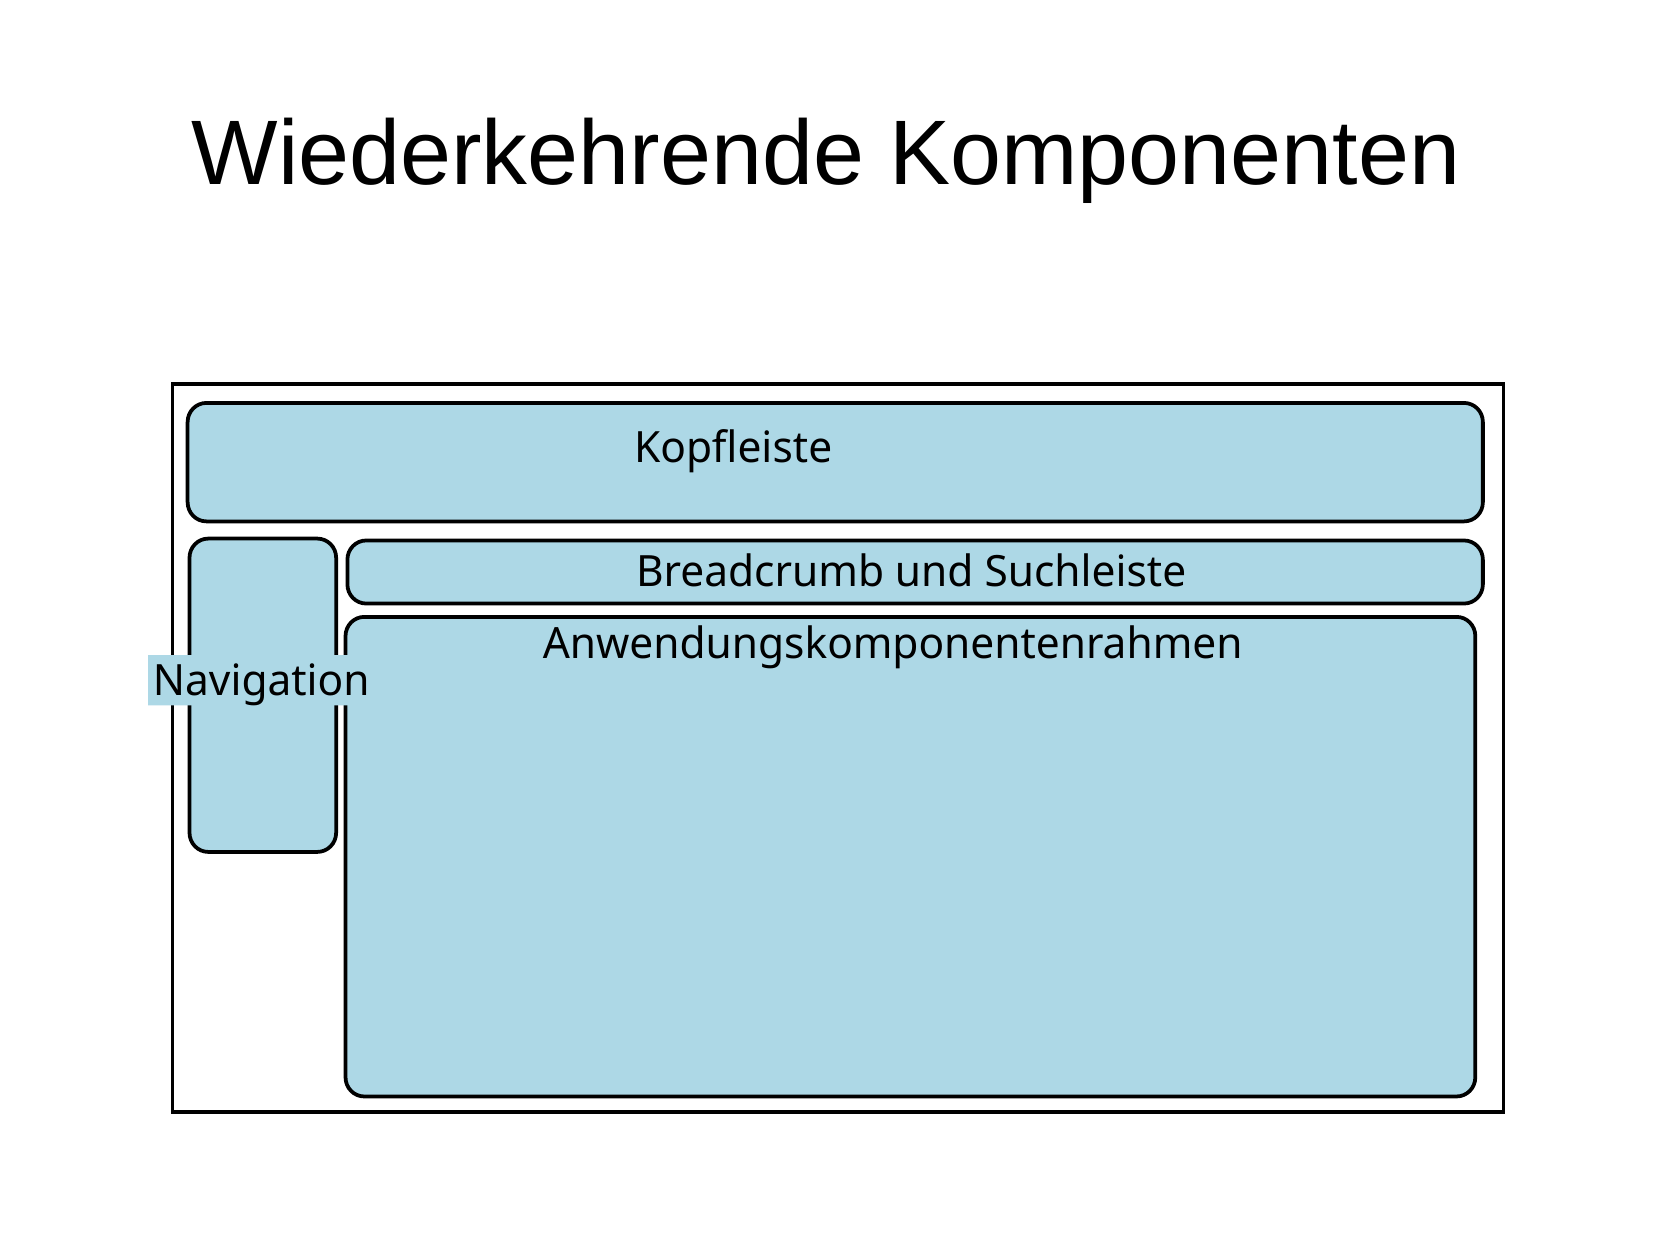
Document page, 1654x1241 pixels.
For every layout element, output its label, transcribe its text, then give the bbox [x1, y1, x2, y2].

title Wiederkehrende Komponenten [82, 49, 1571, 257]
picture [147, 375, 1506, 1123]
